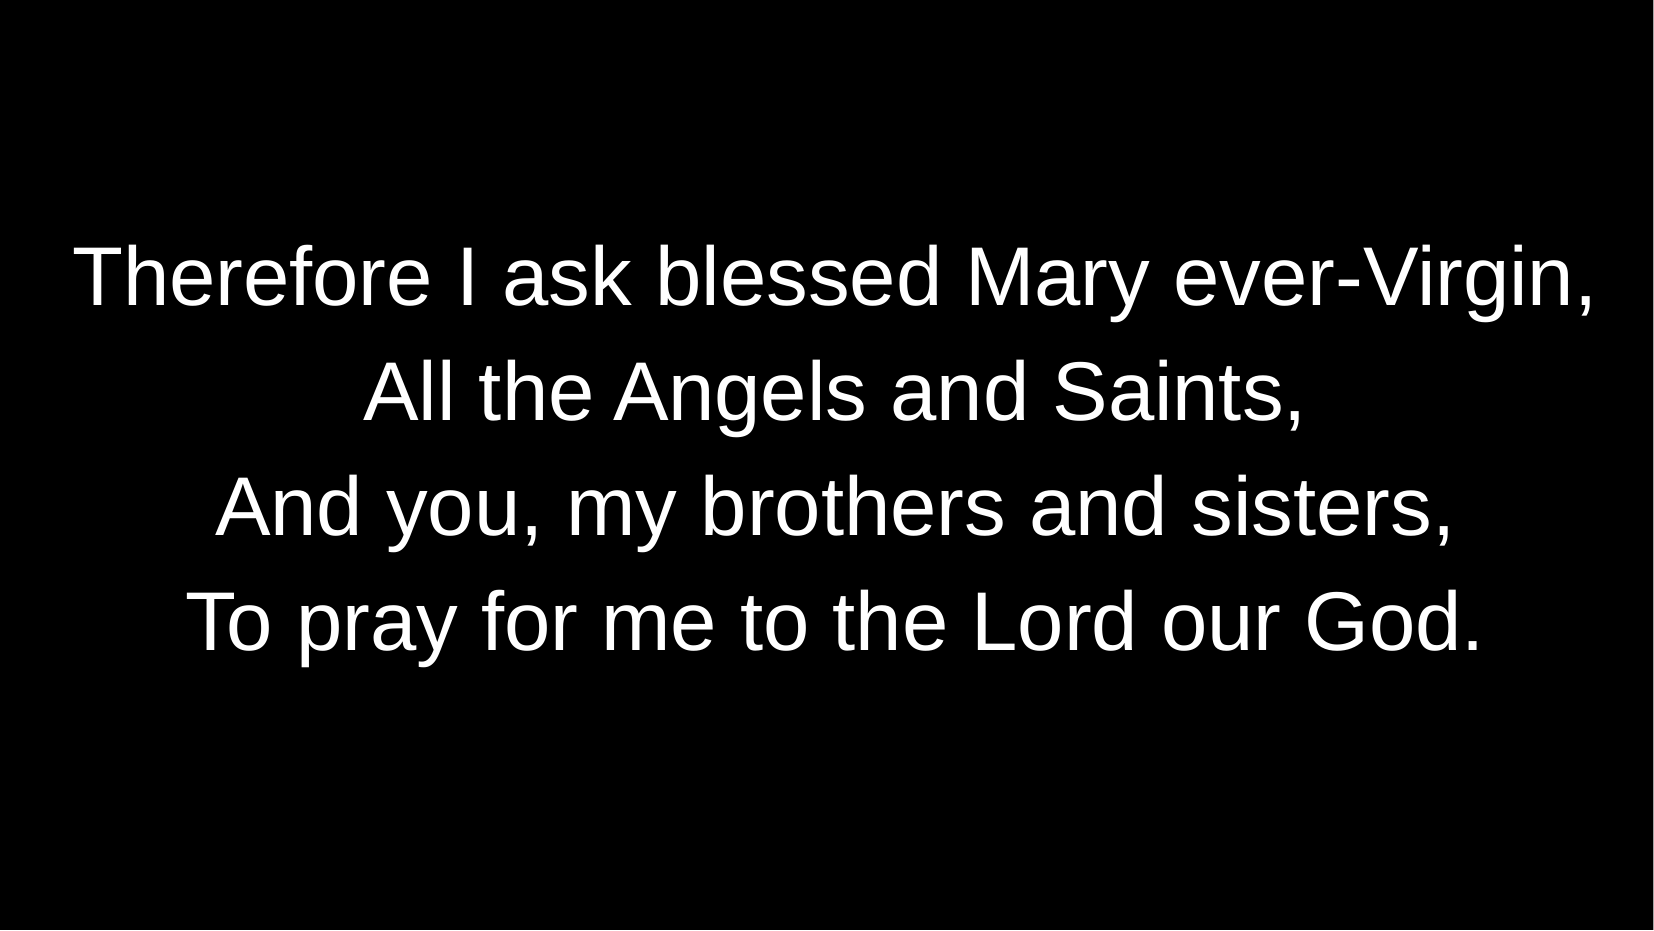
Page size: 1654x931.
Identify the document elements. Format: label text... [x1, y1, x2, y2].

list Therefore I ask blessed Mary ever-Virgin, All the Angels and Saints, And you, my brothers and sisters, To pray for me to the Lord our God. [0, 230, 1654, 770]
